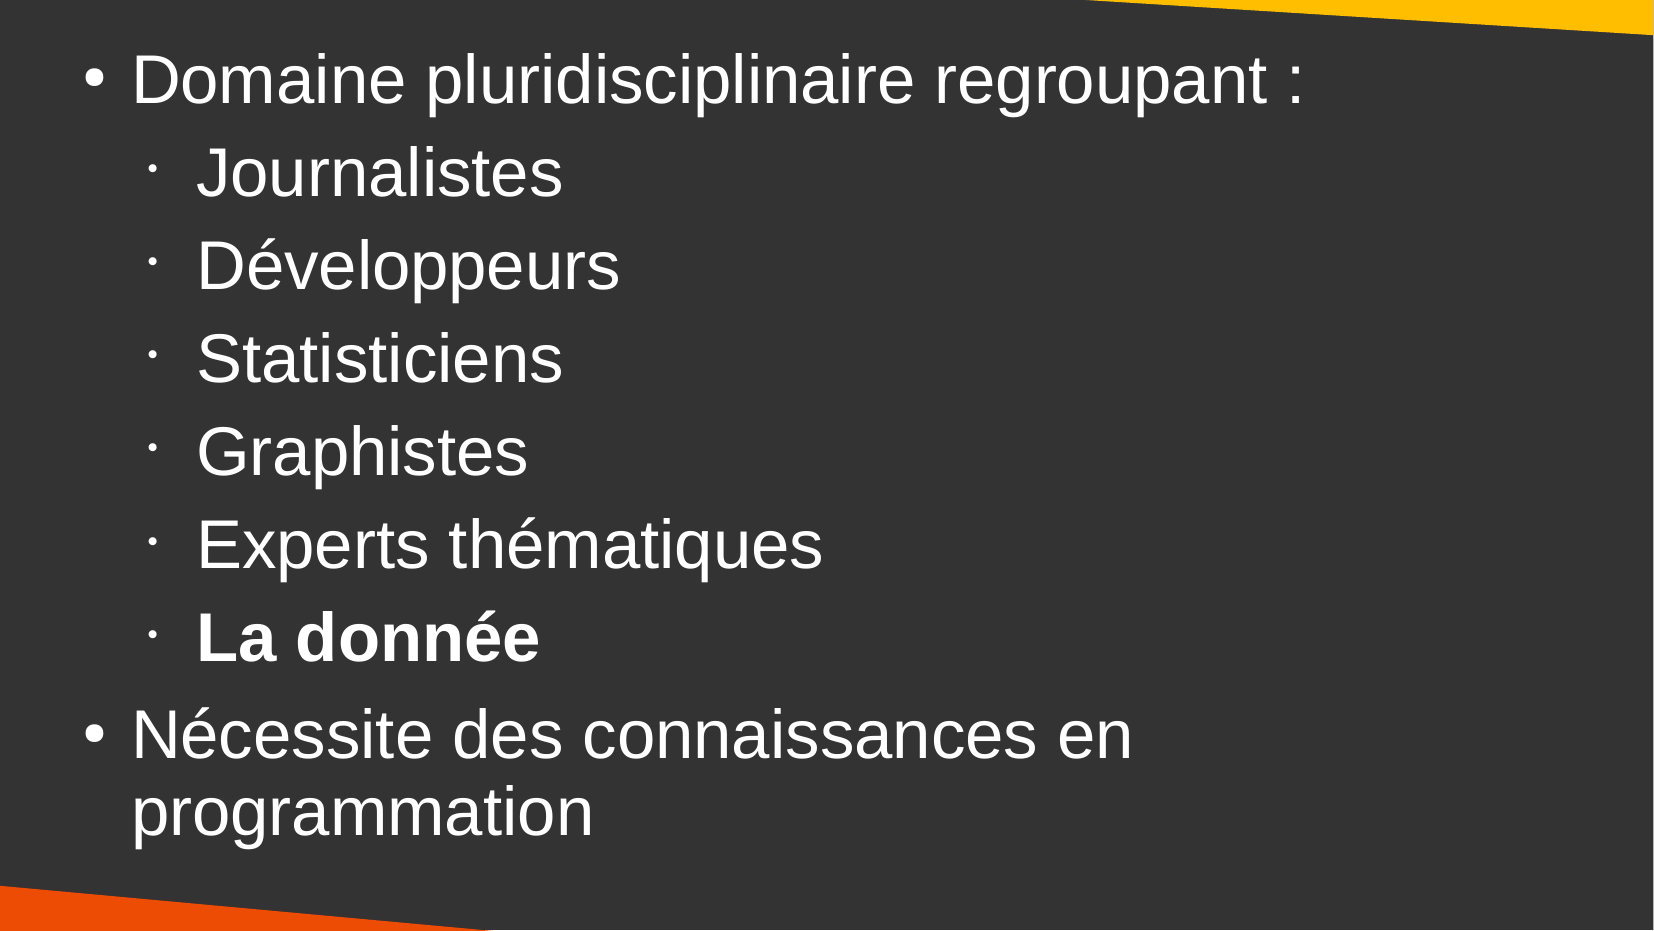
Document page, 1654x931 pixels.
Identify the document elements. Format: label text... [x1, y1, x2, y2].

list Domaine pluridisciplinaire regroupant : Journalistes Développeurs Statisticiens Graphistes Experts thématiques La donnée Nécessite des connaissances en programmation [65, 40, 1554, 851]
text_box [1085, 0, 1654, 36]
text_box [0, 885, 494, 931]
